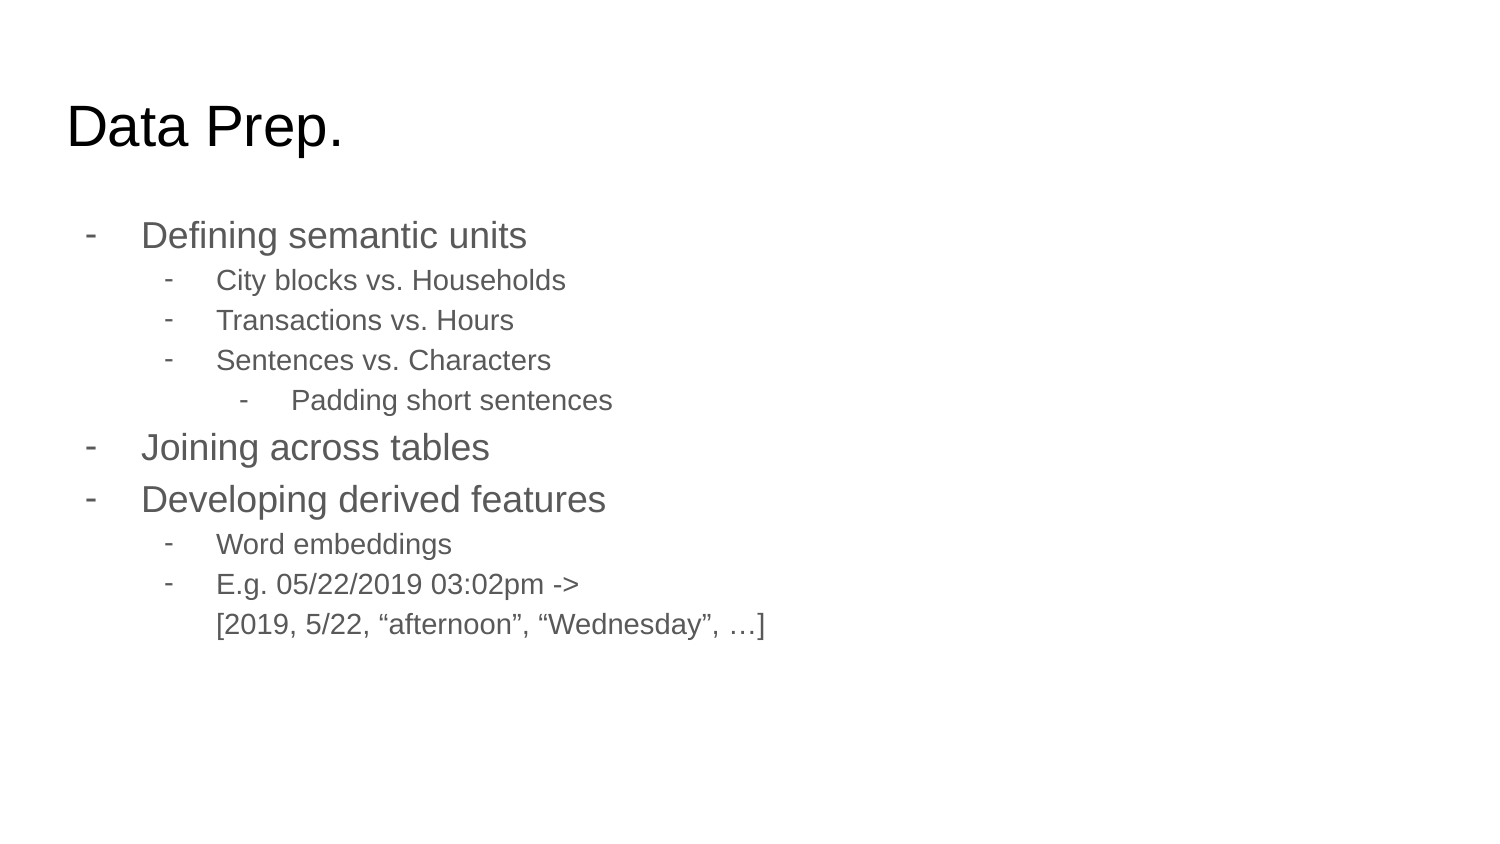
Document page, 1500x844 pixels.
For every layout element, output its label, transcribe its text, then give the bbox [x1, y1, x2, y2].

title Data Prep. [51, 72, 1449, 167]
list Defining semantic units City blocks vs. Households Transactions vs. Hours Sentences vs. Characters Padding short sentences Joining across tables Developing derived features Word embeddings E.g. 05/22/2019 03:02pm -> [2019, 5/22, “afternoon”, “Wednesday”, …] [51, 189, 1449, 750]
